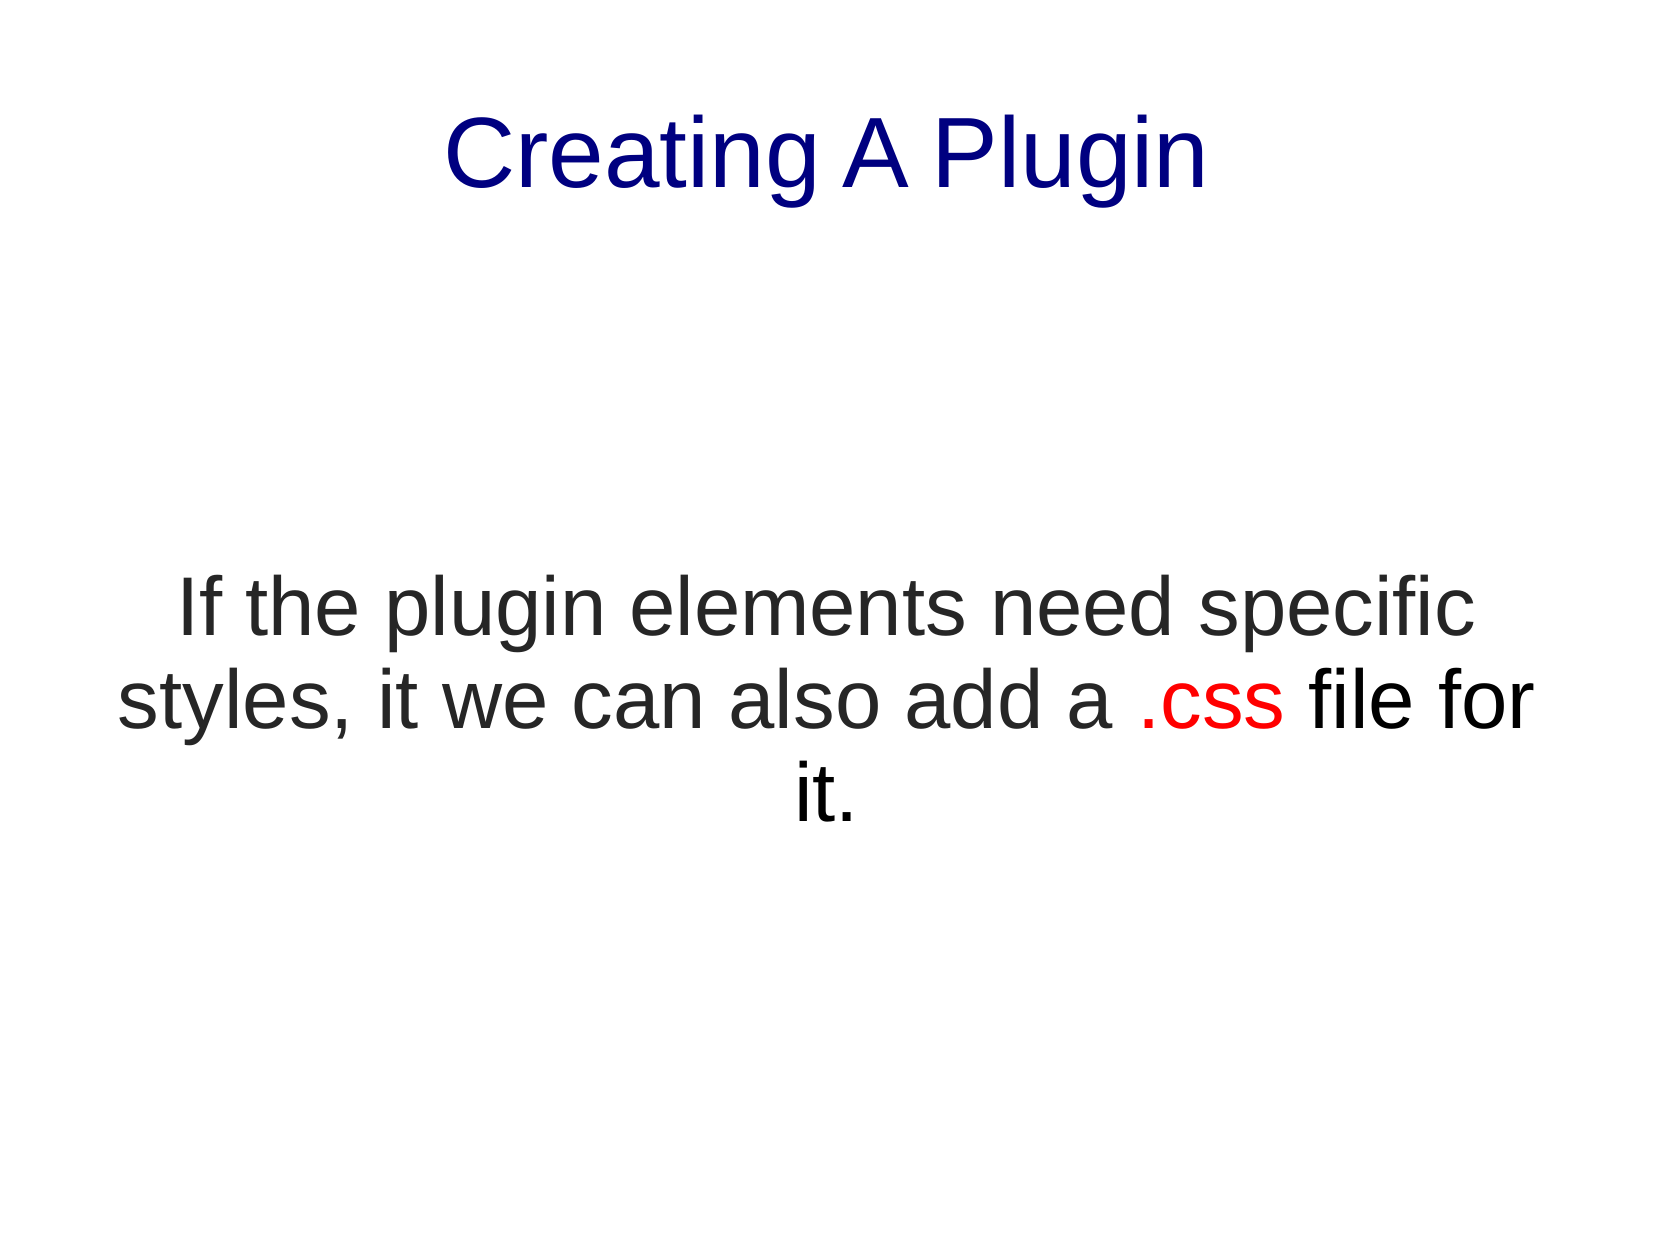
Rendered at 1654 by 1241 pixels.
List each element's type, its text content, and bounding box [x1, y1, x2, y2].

subtitle If the plugin elements need specific styles, it we can also add a .css file for it. [82, 290, 1571, 1109]
title Creating A Plugin [82, 49, 1571, 257]
